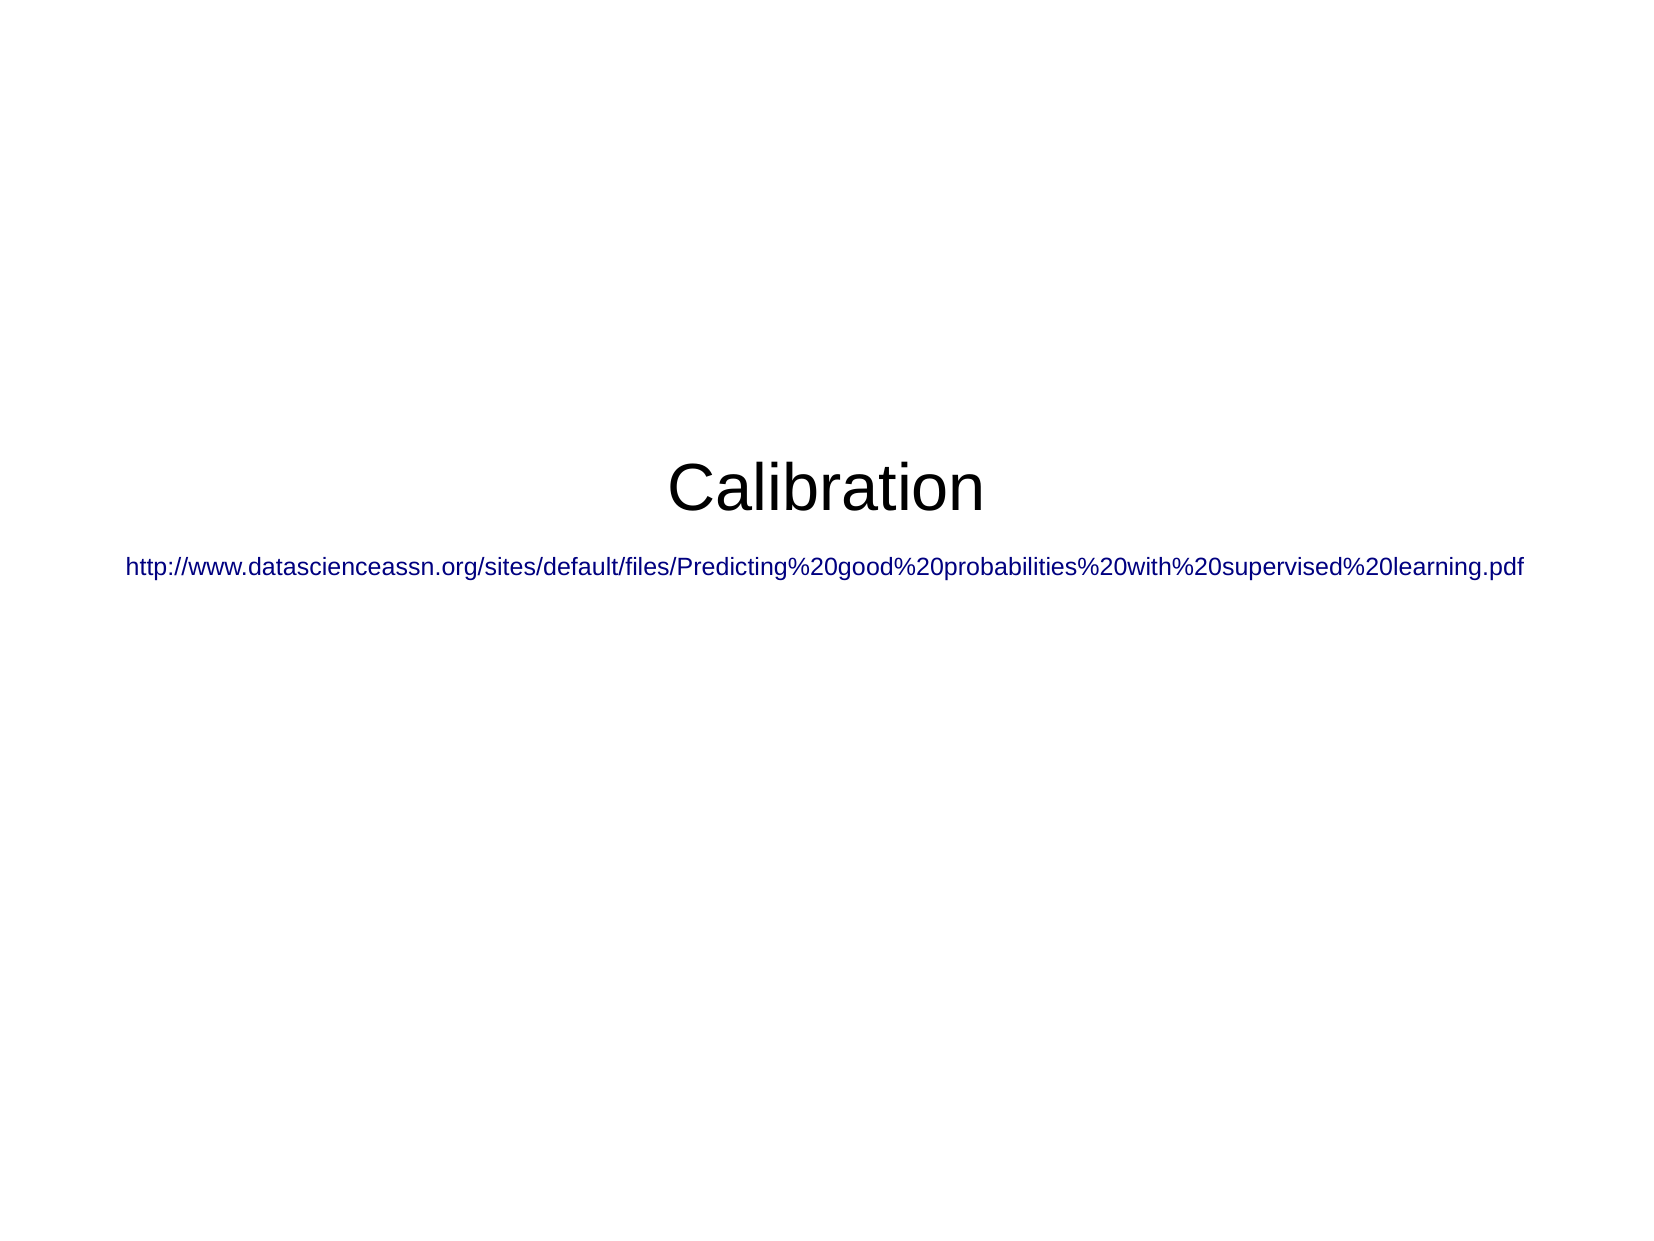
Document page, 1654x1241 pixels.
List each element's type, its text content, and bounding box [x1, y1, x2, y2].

subtitle Calibration http://www.datascienceassn.org/sites/default/files/Predicting%20good%20probabilities%20with%20supervised%20learning.pdf [82, 49, 1571, 1010]
